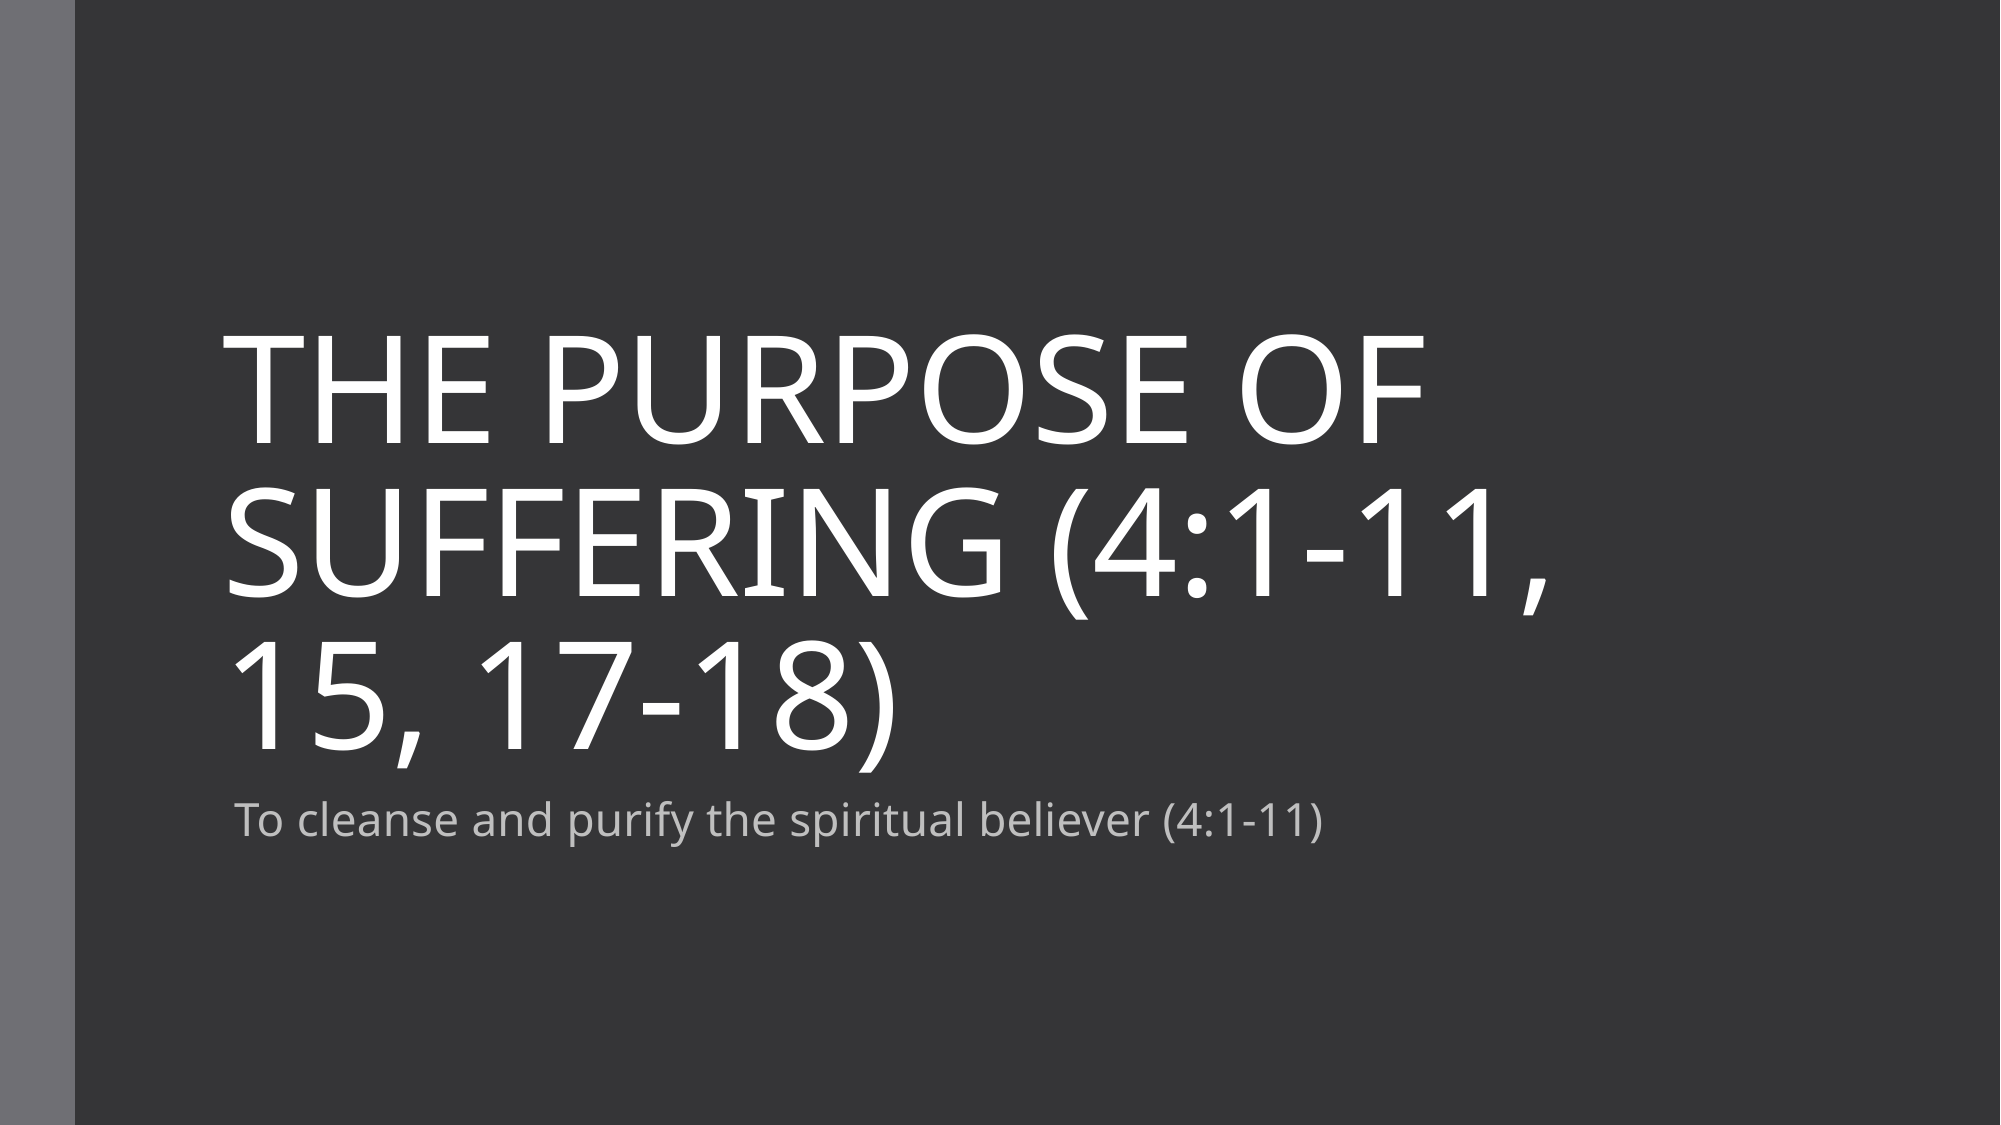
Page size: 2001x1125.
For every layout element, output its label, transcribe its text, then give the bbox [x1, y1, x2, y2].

subtitle To cleanse and purify the spiritual believer (4:1-11) [206, 787, 1752, 1066]
title THE PURPOSE OF SUFFERING (4:1-11, 15, 17-18) [206, 124, 1752, 787]
